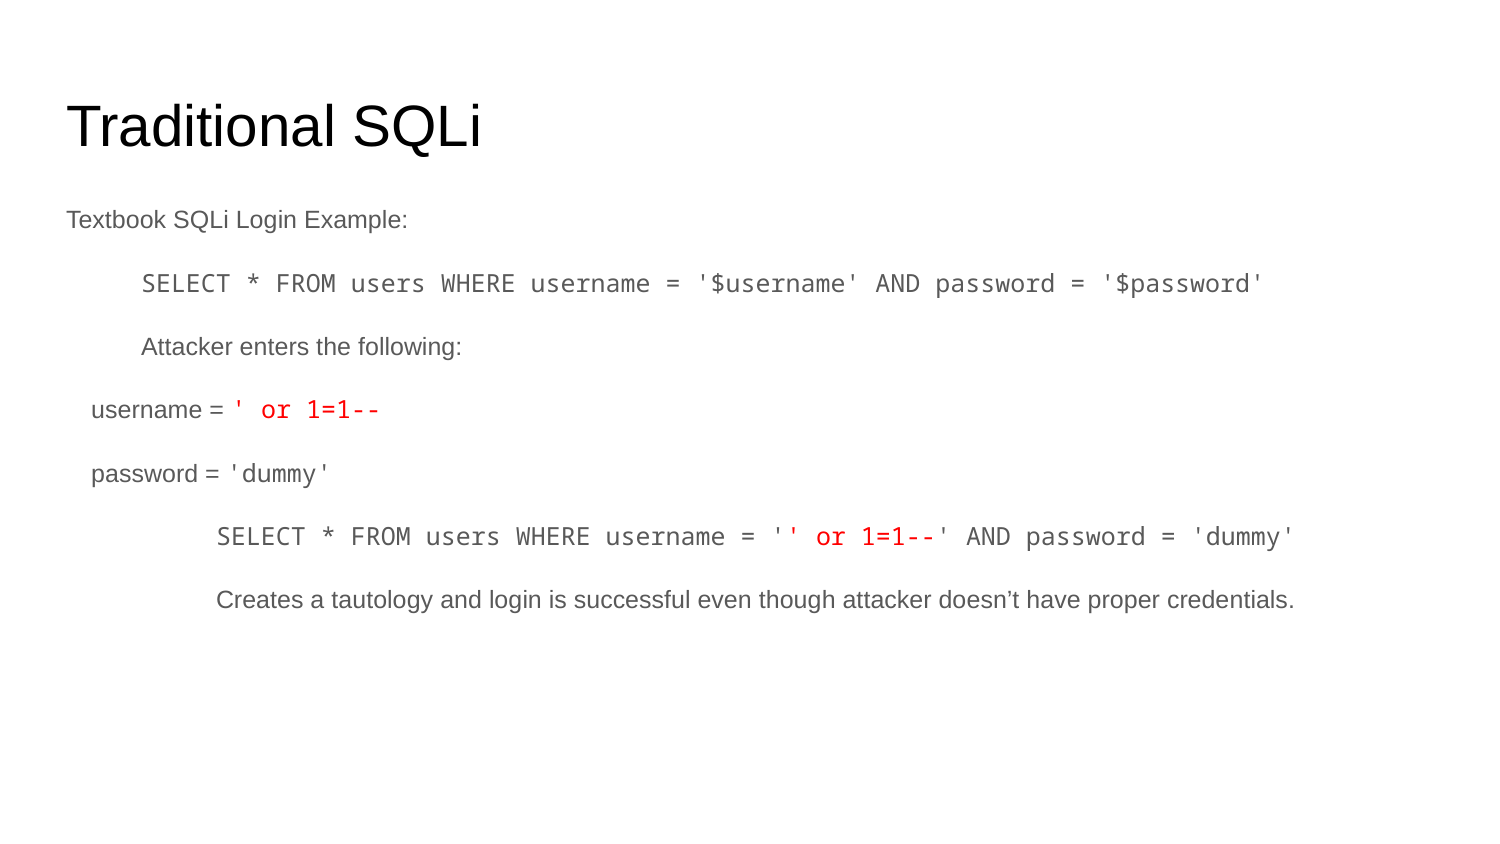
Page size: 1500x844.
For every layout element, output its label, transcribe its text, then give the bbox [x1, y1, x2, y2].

list Textbook SQLi Login Example: SELECT * FROM users WHERE username = '$username' AND password = '$password' Attacker enters the following: username = ' or 1=1-- password = 'dummy' SELECT * FROM users WHERE username = '' or 1=1--' AND password = 'dummy' Creates a tautology and login is successful even though attacker doesn’t have proper credentials. [51, 189, 1449, 750]
title Traditional SQLi [51, 72, 1449, 167]
